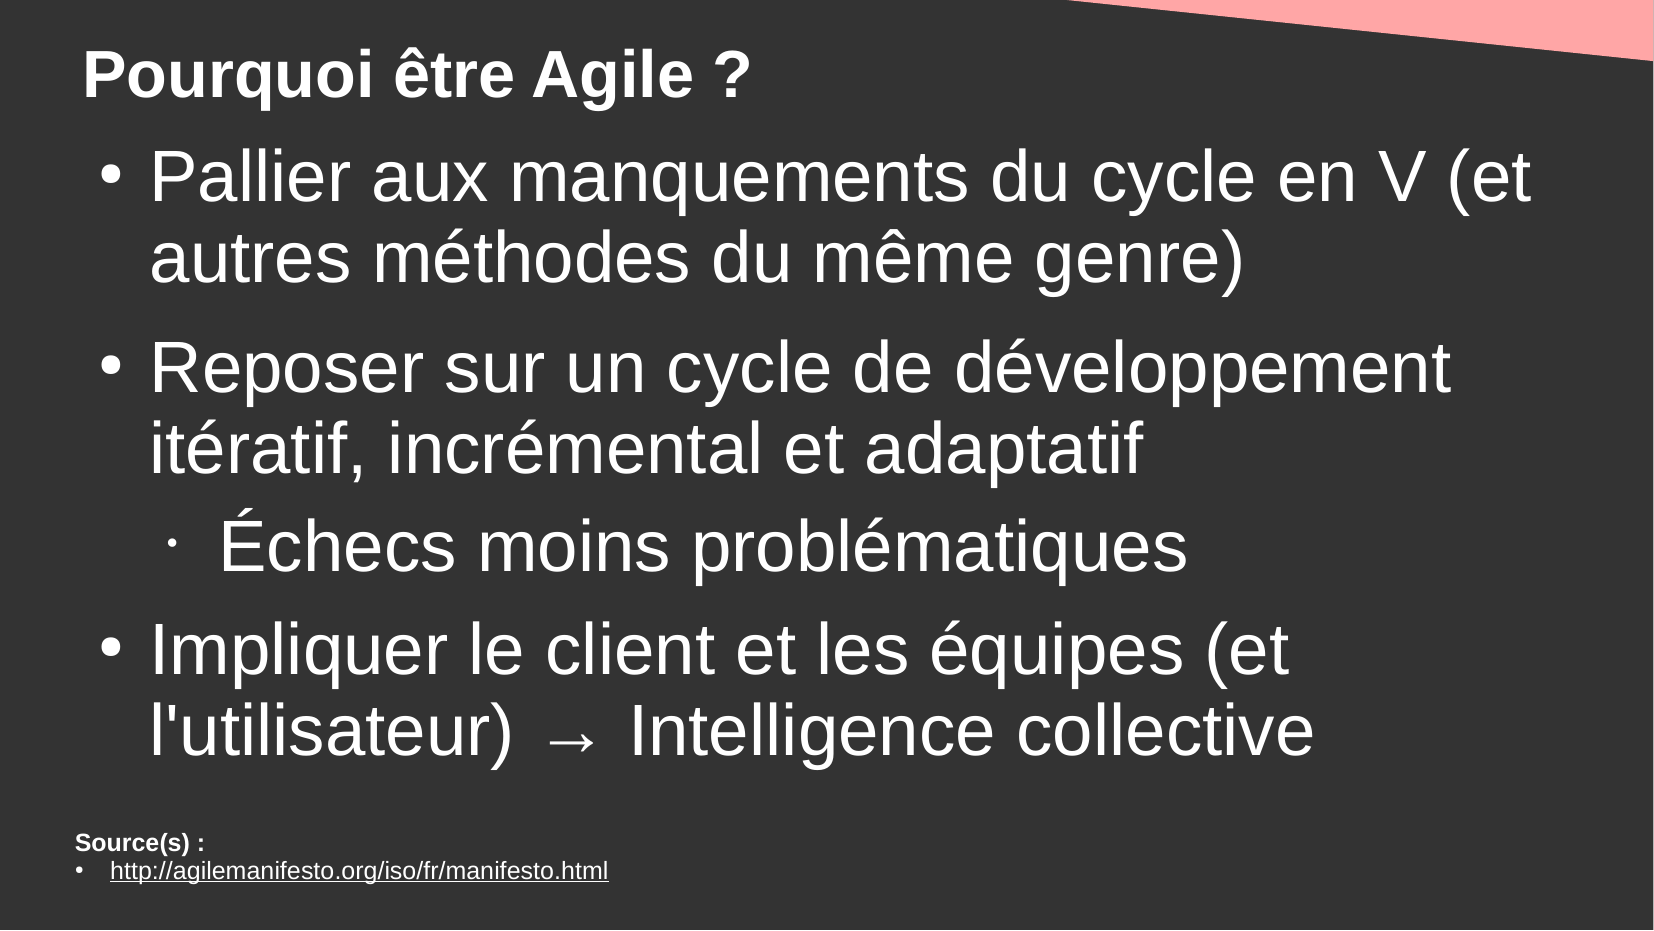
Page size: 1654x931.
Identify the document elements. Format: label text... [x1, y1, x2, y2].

text_box Source(s) : http://agilemanifesto.org/iso/fr/manifesto.html [60, 821, 1546, 921]
list Pallier aux manquements du cycle en V (et autres méthodes du même genre) Reposer sur un cycle de développement itératif, incrémental et adaptatif Échecs moins problématiques Impliquer le client et les équipes (et l'utilisateur) → Intelligence collective [80, 135, 1620, 777]
title Pourquoi être Agile ? [82, 37, 1571, 122]
text_box [1066, 0, 1654, 62]
